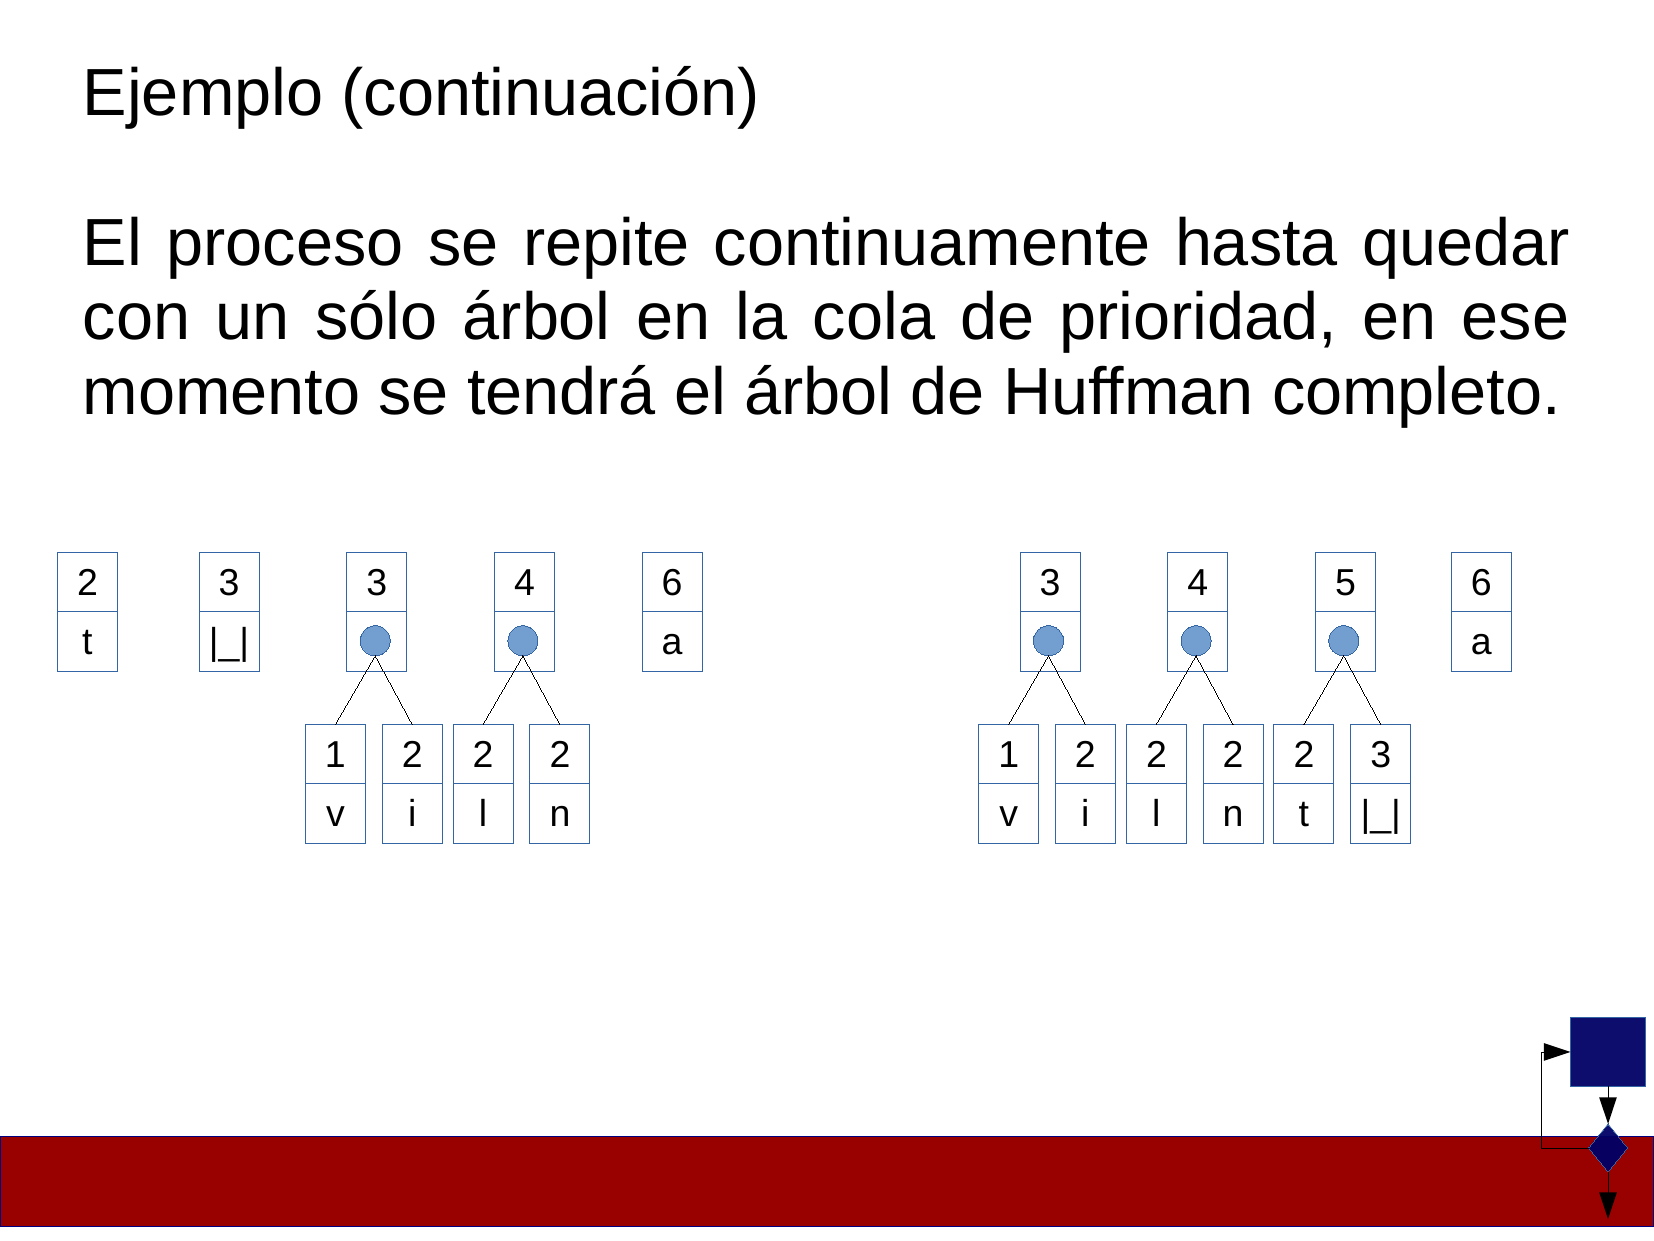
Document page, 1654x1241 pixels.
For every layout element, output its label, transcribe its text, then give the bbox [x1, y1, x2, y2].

subtitle Ejemplo (continuación) El proceso se repite continuamente hasta quedar con un sólo árbol en la cola de prioridad, en ese momento se tendrá el árbol de Huffman completo. [82, 55, 1571, 1028]
text_box 1 [978, 724, 1039, 783]
text_box [0, 1124, 1654, 1227]
text_box 4 [494, 552, 555, 611]
text_box 2 [453, 724, 514, 783]
text_box 2 [1126, 724, 1187, 783]
text_box 2 [1273, 724, 1334, 783]
text_box 1 [305, 724, 366, 783]
text_box i [382, 783, 443, 844]
text_box 2 [1055, 724, 1116, 783]
text_box l [453, 783, 514, 844]
text_box 2 [57, 552, 118, 611]
text_box v [305, 783, 366, 844]
text_box 2 [382, 724, 443, 783]
text_box v [978, 783, 1039, 844]
text_box 2 [1203, 724, 1264, 783]
text_box a [642, 611, 703, 672]
text_box 3 [346, 552, 407, 611]
text_box [494, 611, 555, 672]
text_box 3 [1350, 724, 1411, 783]
text_box 3 [199, 552, 260, 611]
text_box 2 [529, 724, 590, 783]
text_box n [1203, 783, 1264, 844]
text_box 4 [1167, 552, 1228, 611]
text_box [346, 611, 407, 672]
text_box [1020, 611, 1081, 672]
text_box [1570, 1017, 1646, 1087]
text_box [1315, 611, 1376, 672]
text_box i [1055, 783, 1116, 844]
text_box a [1451, 611, 1512, 672]
text_box t [57, 611, 118, 672]
text_box |_| [1350, 783, 1411, 844]
text_box [1167, 611, 1228, 672]
text_box t [1273, 783, 1334, 844]
text_box 5 [1315, 552, 1376, 611]
text_box 3 [1020, 552, 1081, 611]
text_box 6 [1451, 552, 1512, 611]
text_box 6 [642, 552, 703, 611]
text_box n [529, 783, 590, 844]
text_box l [1126, 783, 1187, 844]
text_box |_| [199, 611, 260, 672]
